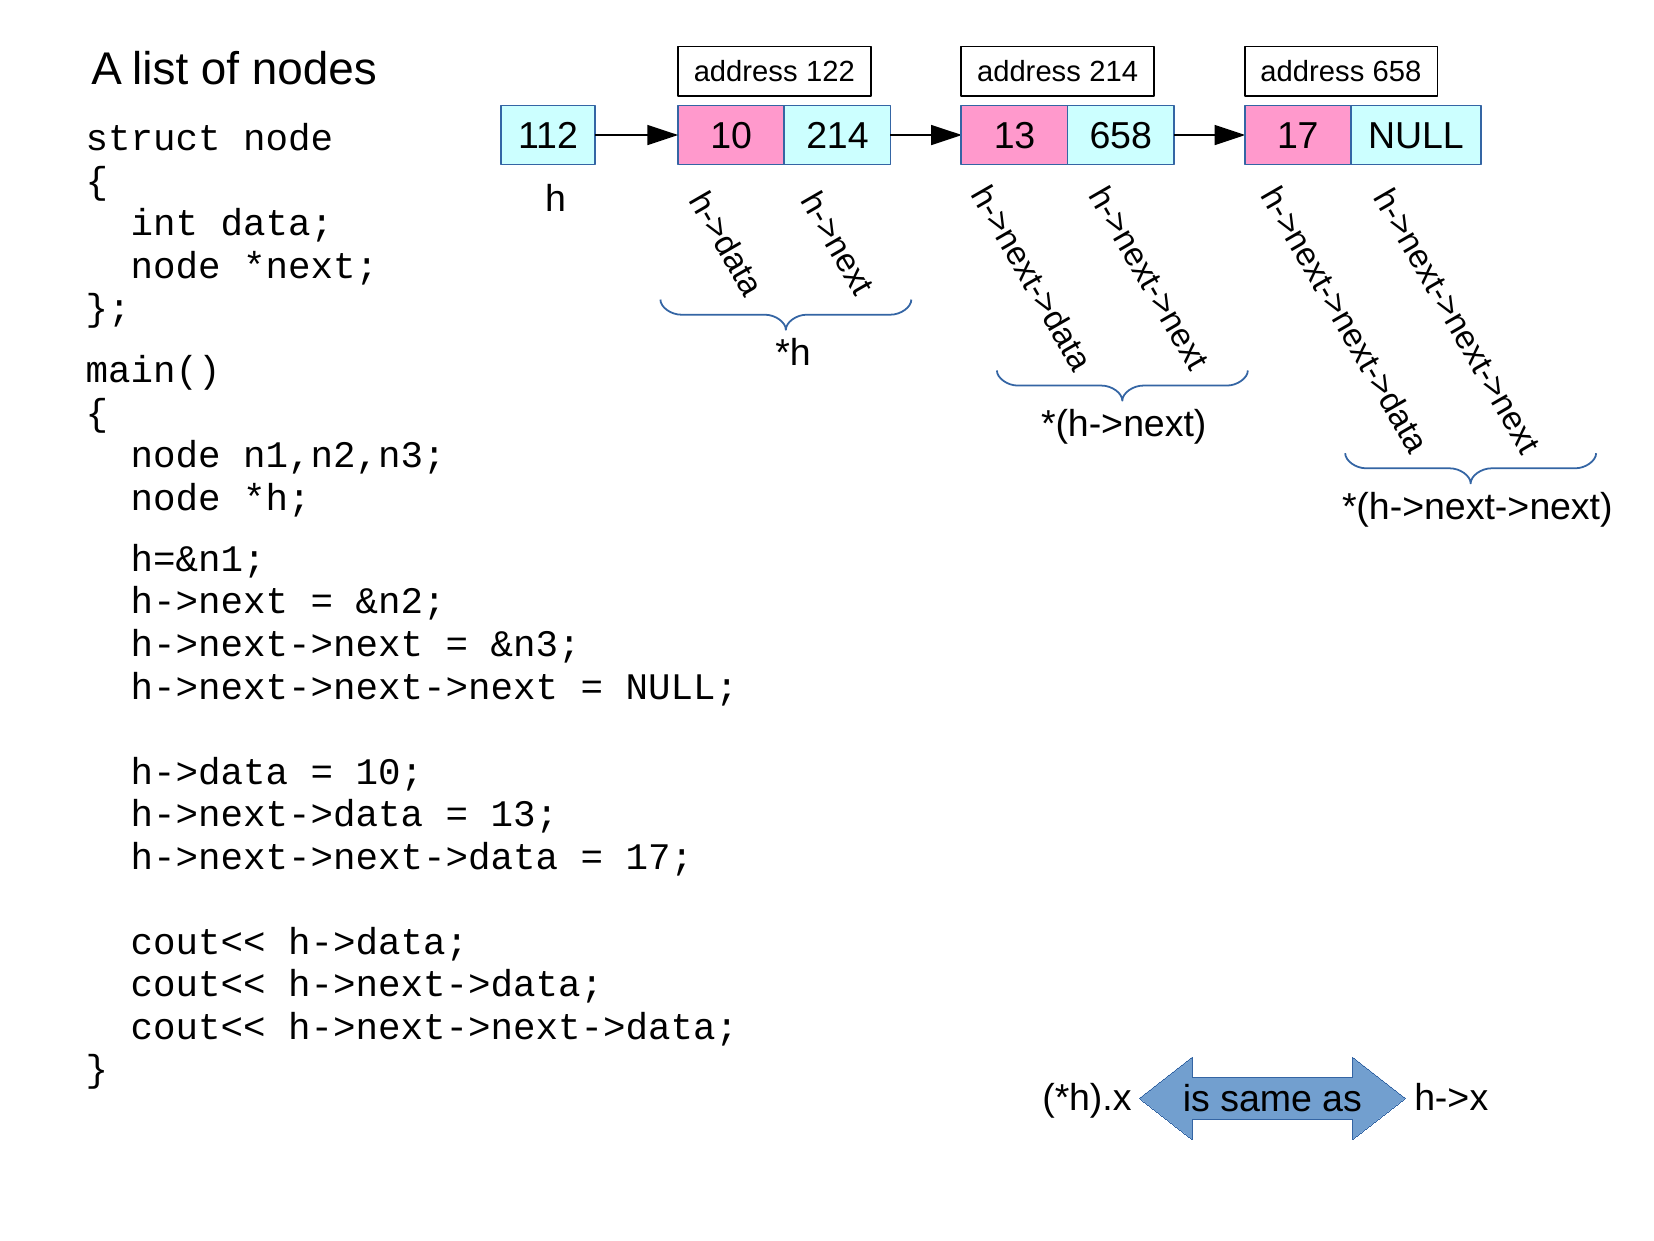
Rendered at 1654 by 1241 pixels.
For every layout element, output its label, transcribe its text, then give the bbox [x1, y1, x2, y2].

text_box h->x [1399, 1068, 1504, 1126]
text_box address 658 [1244, 46, 1438, 96]
text_box h->next->data [949, 162, 1114, 384]
text_box A list of nodes [76, 35, 885, 102]
text_box *(h->next) [1026, 395, 1222, 452]
text_box address 214 [961, 46, 1155, 96]
text_box 17 [1244, 105, 1350, 165]
text_box 10 [677, 105, 784, 165]
text_box *h [760, 324, 826, 381]
text_box h [530, 170, 581, 228]
text_box h->data [667, 168, 785, 313]
text_box h->next->next [1067, 163, 1231, 384]
text_box NULL [1350, 105, 1481, 165]
text_box is same as [1139, 1057, 1406, 1140]
text_box (*h).x [1027, 1068, 1147, 1126]
text_box 112 [500, 105, 596, 165]
text_box *(h->next->next) [1327, 477, 1628, 535]
text_box h->next->next->next [1351, 165, 1562, 477]
text_box address 122 [678, 46, 871, 96]
text_box struct node { int data; node *next; }; main() { node n1,n2,n3; node *h; h=&n1; h->next = &n2; h->next->next = &n3; h->next->next->next = NULL; h->data = 10; h->next->data = 13; h->next->next->data = 17; cout<< h->data; cout<< h->next->data; cout<< h->next->next->data; } [70, 112, 911, 1107]
text_box h->next->next->data [1239, 164, 1450, 467]
text_box 13 [961, 105, 1067, 165]
text_box 658 [1067, 105, 1174, 165]
text_box 214 [784, 105, 891, 165]
text_box h->next [779, 169, 896, 313]
